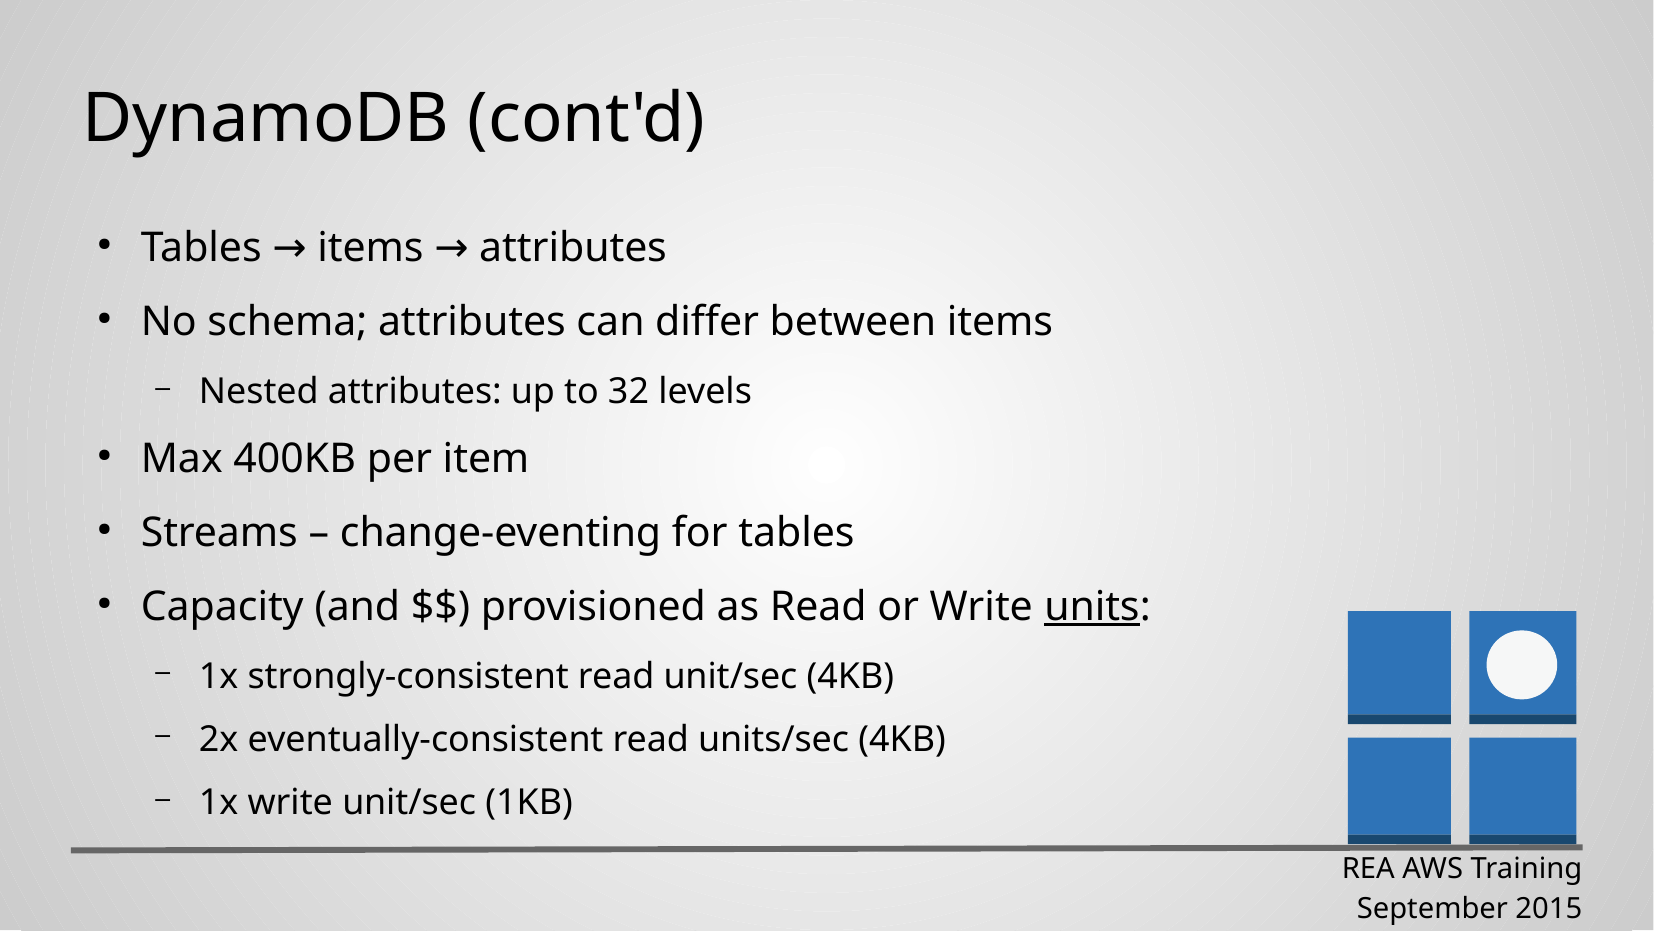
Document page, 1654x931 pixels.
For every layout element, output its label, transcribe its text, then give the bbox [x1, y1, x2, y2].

list Tables → items → attributes No schema; attributes can differ between items Nested attributes: up to 32 levels Max 400KB per item Streams – change-eventing for tables Capacity (and $$) provisioned as Read or Write units: 1x strongly-consistent read unit/sec (4KB) 2x eventually-consistent read units/sec (4KB) 1x write unit/sec (1KB) [82, 217, 1571, 827]
title DynamoDB (cont'd) [82, 37, 1571, 193]
picture [1346, 605, 1583, 846]
